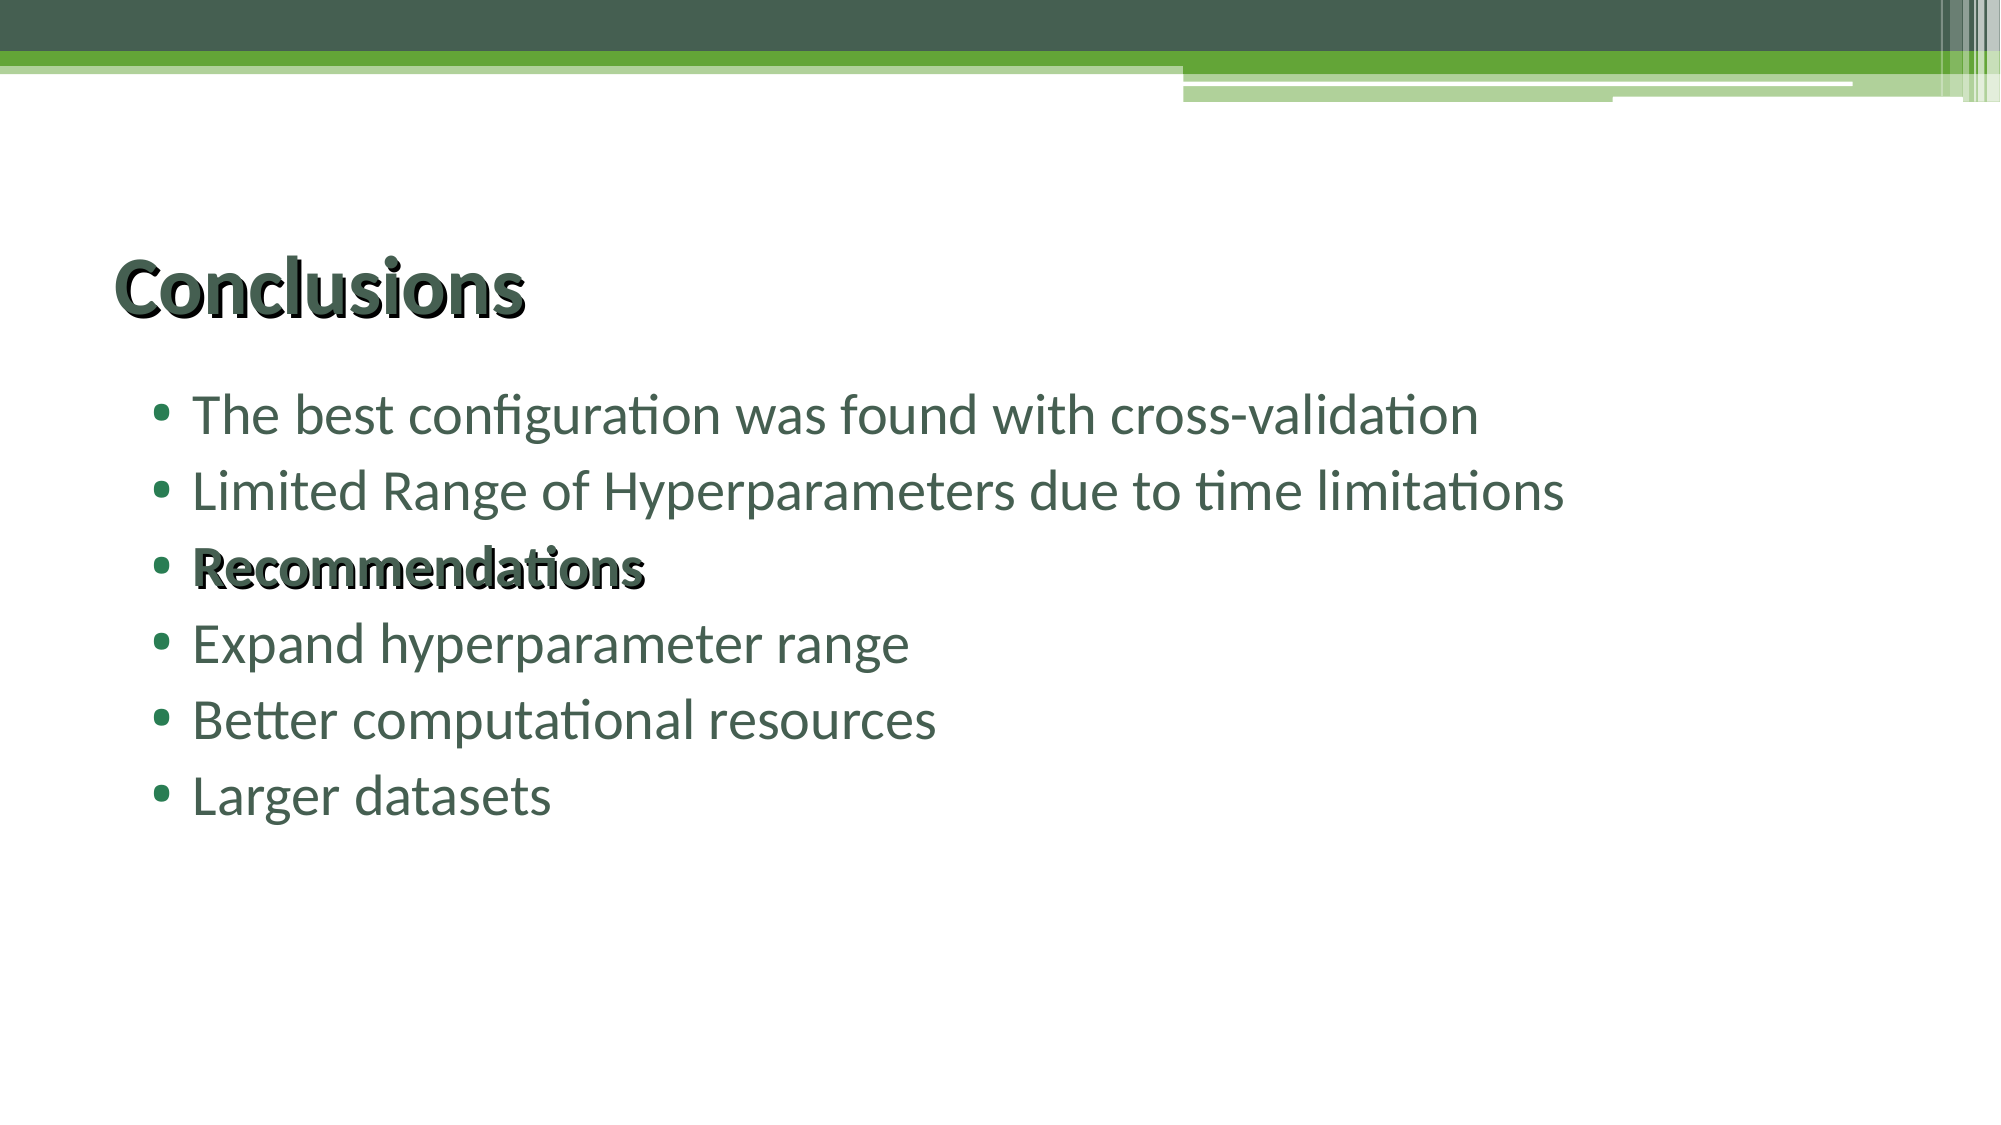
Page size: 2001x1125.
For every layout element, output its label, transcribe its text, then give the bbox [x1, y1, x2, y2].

title Conclusions [99, 193, 1900, 368]
list The best configuration was found with cross-validation Limited Range of Hyperparameters due to time limitations Recommendations Expand hyperparameter range Better computational resources Larger datasets [99, 368, 1900, 1079]
